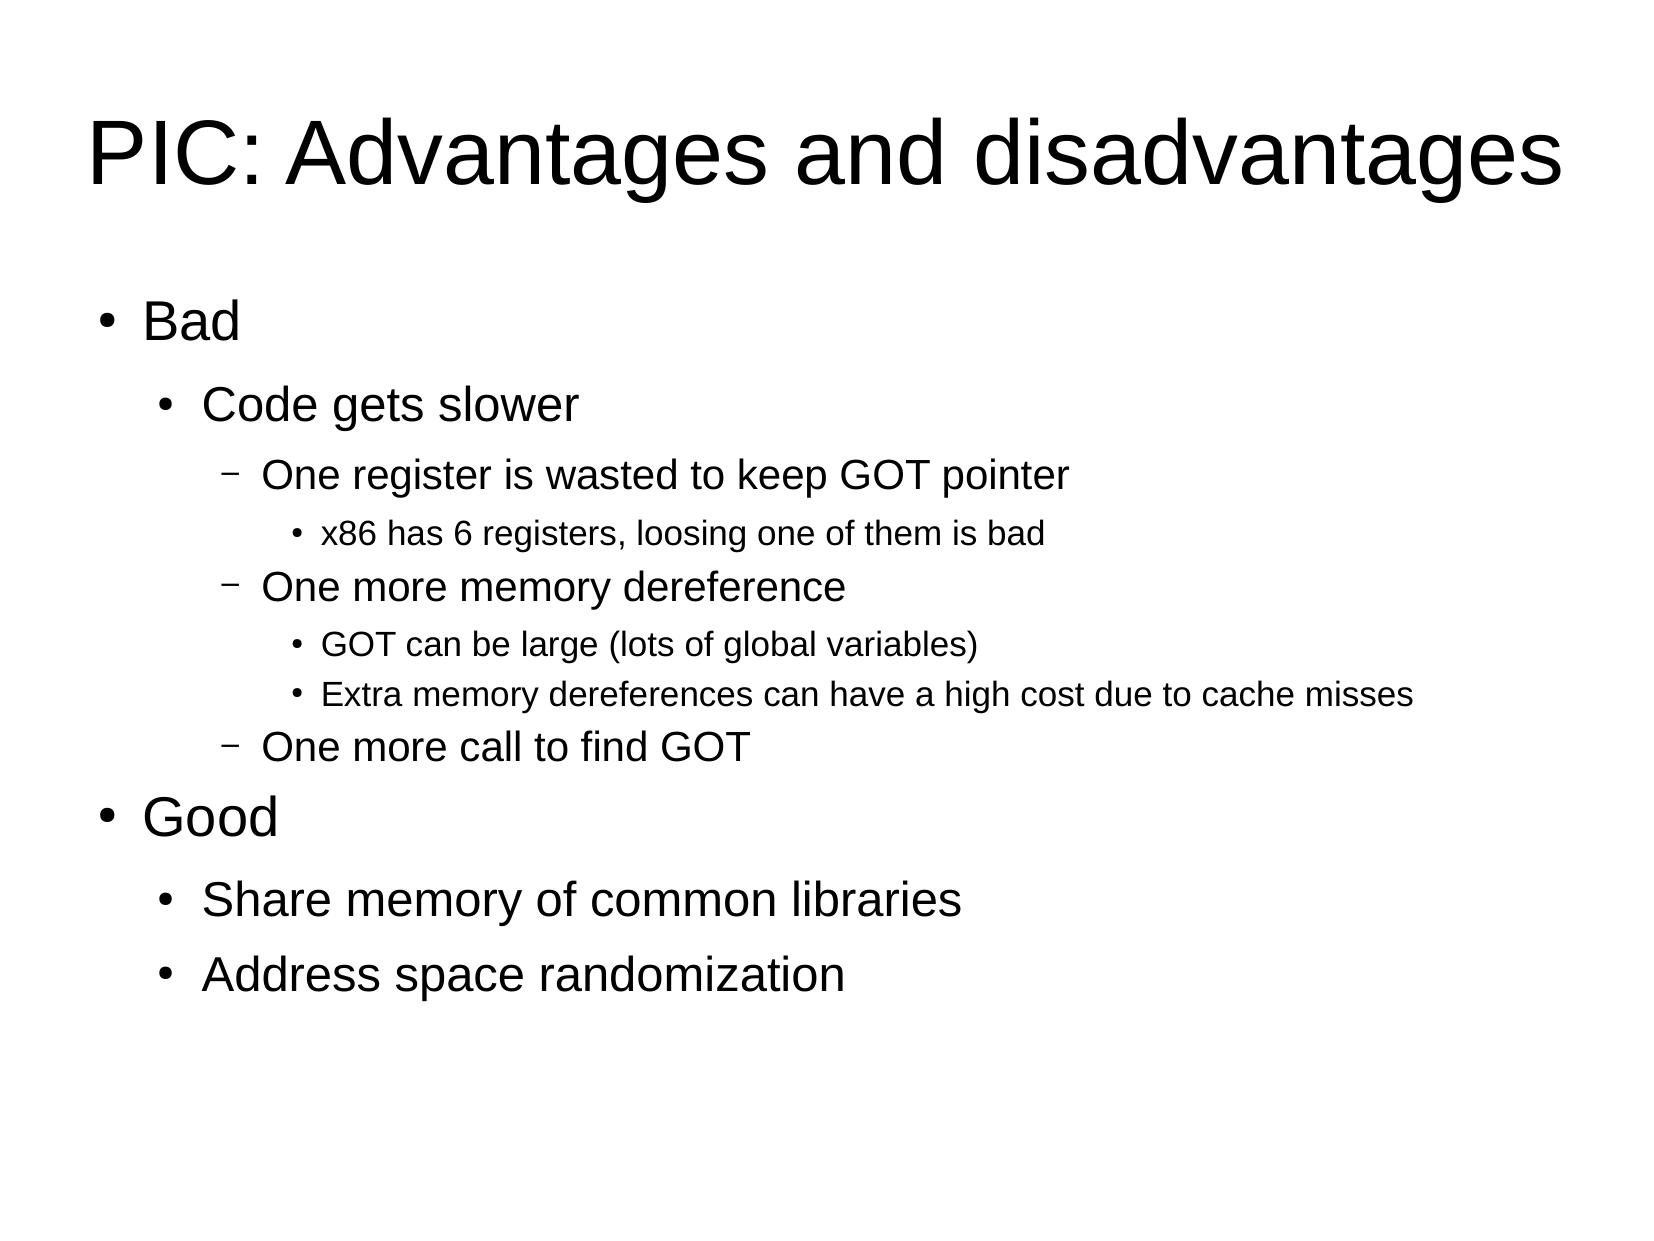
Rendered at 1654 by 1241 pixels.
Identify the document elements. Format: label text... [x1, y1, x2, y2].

title PIC: Advantages and disadvantages [82, 49, 1571, 257]
list Bad Code gets slower One register is wasted to keep GOT pointer x86 has 6 registers, loosing one of them is bad One more memory dereference GOT can be large (lots of global variables) Extra memory dereferences can have a high cost due to cache misses One more call to find GOT Good Share memory of common libraries Address space randomization [82, 290, 1571, 1010]
